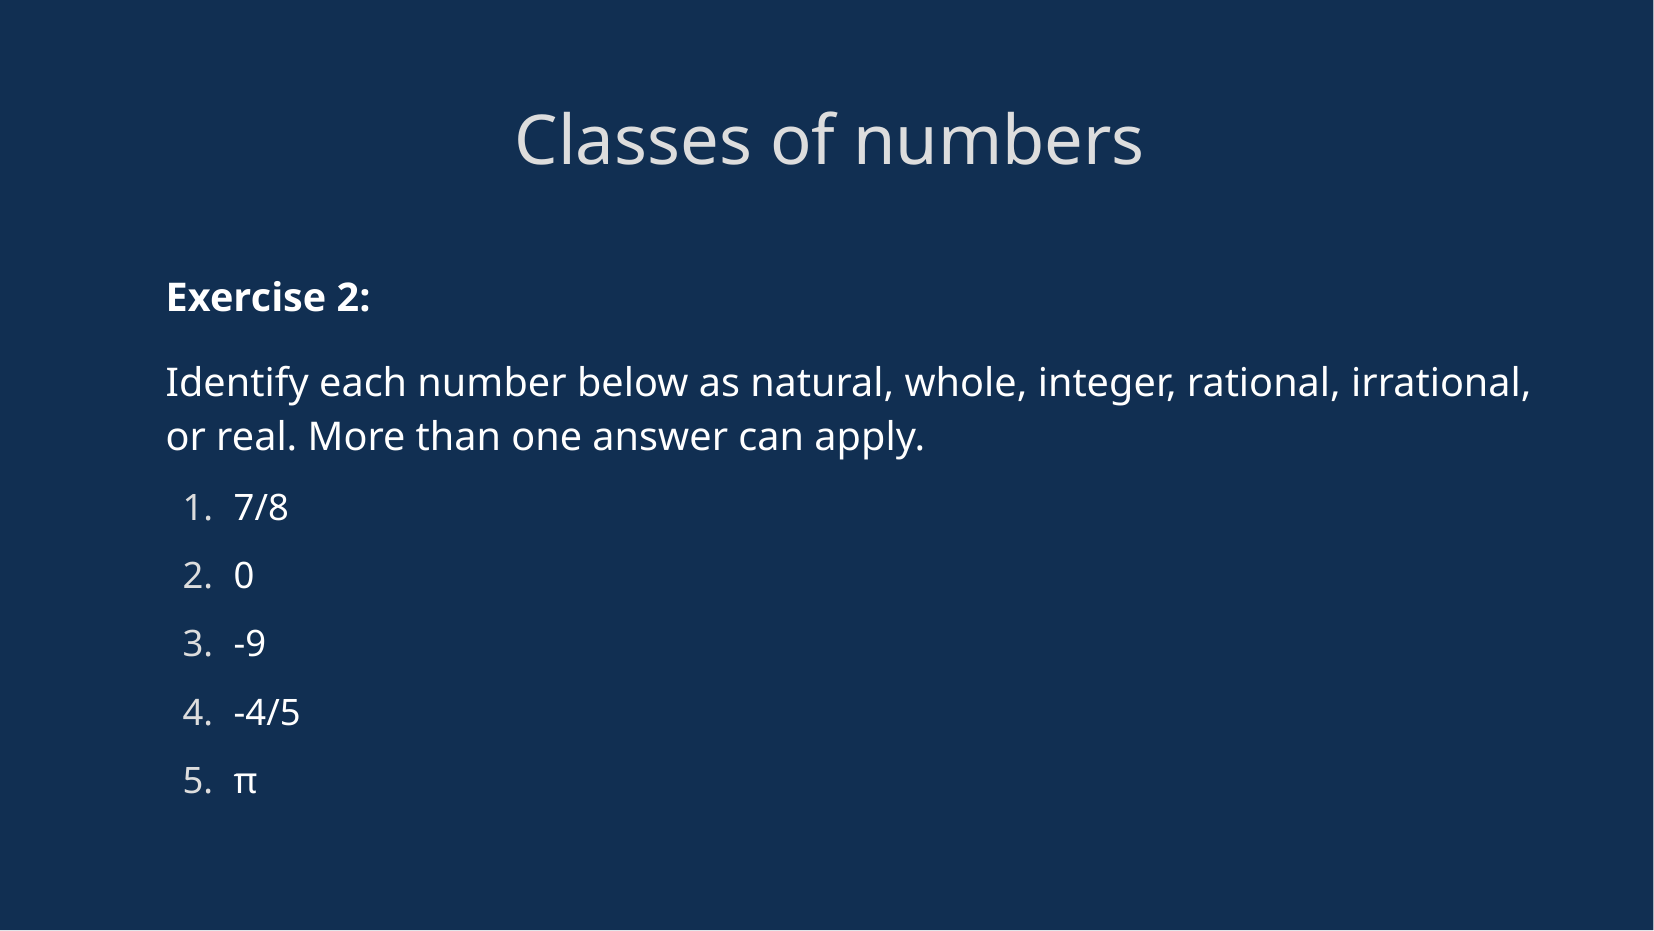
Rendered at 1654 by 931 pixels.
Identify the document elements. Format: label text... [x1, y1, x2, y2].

list Exercise 2: Identify each number below as natural, whole, integer, rational, irrational, or real. More than one answer can apply. 7/8 0 -9 -4/5 π [97, 268, 1563, 806]
title Classes of numbers [97, 56, 1563, 220]
